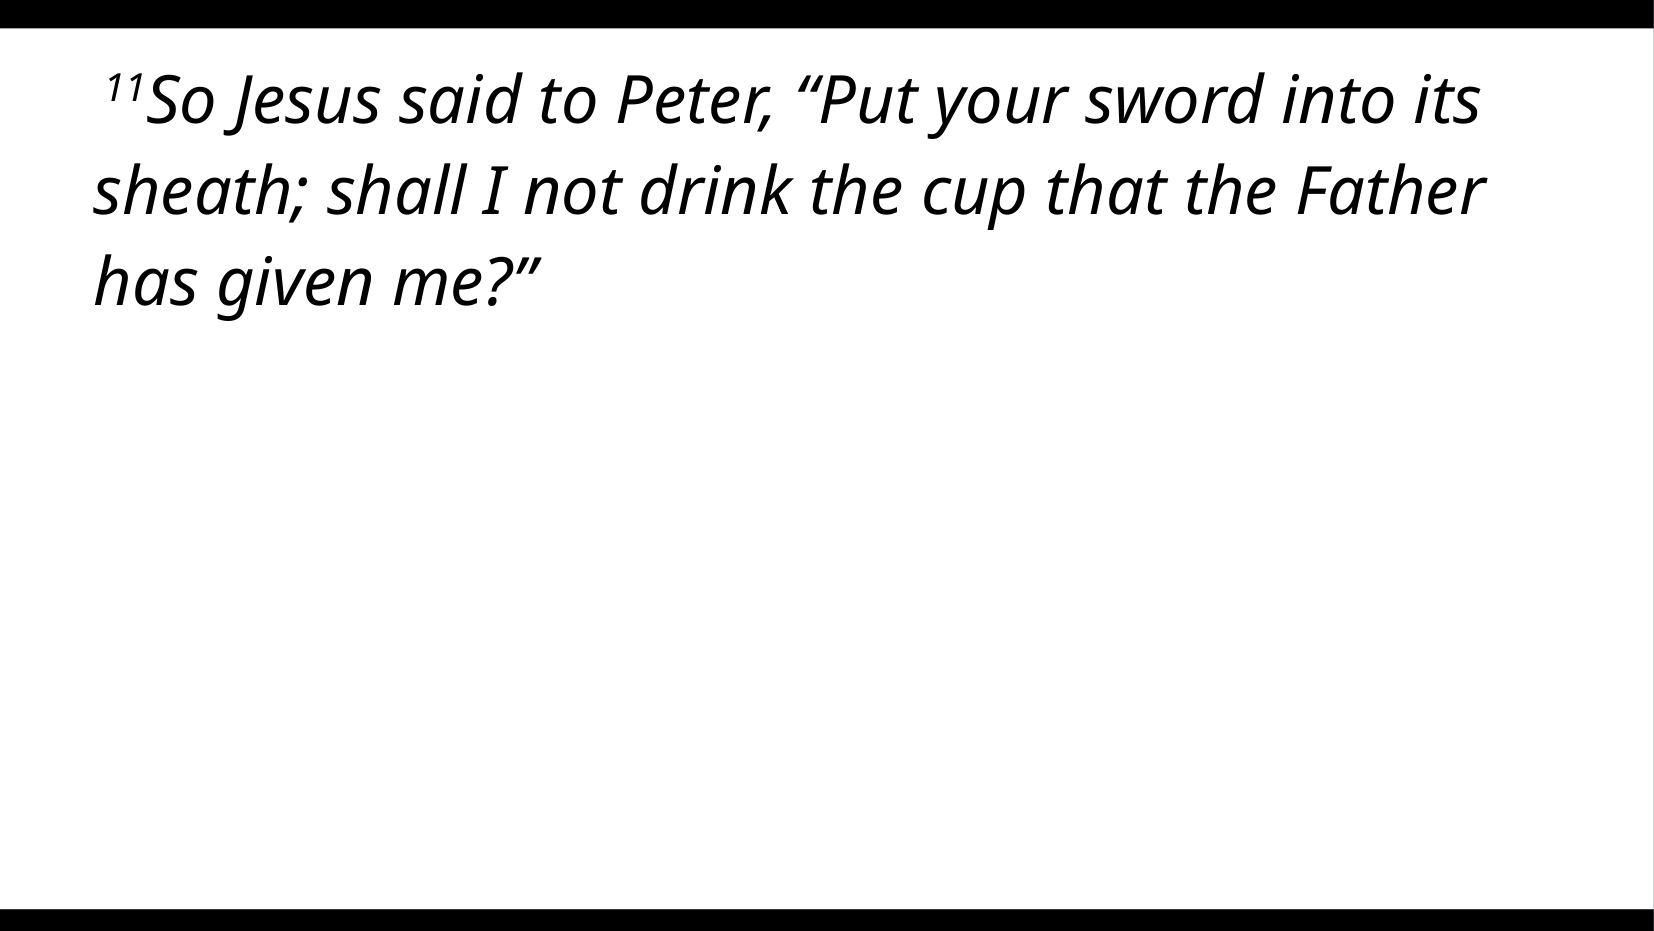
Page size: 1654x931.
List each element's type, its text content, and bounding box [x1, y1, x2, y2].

picture [0, 0, 1654, 931]
text_box 11So Jesus said to Peter, “Put your sword into its sheath; shall I not drink the cup that the Father has given me?” [78, 45, 1546, 327]
